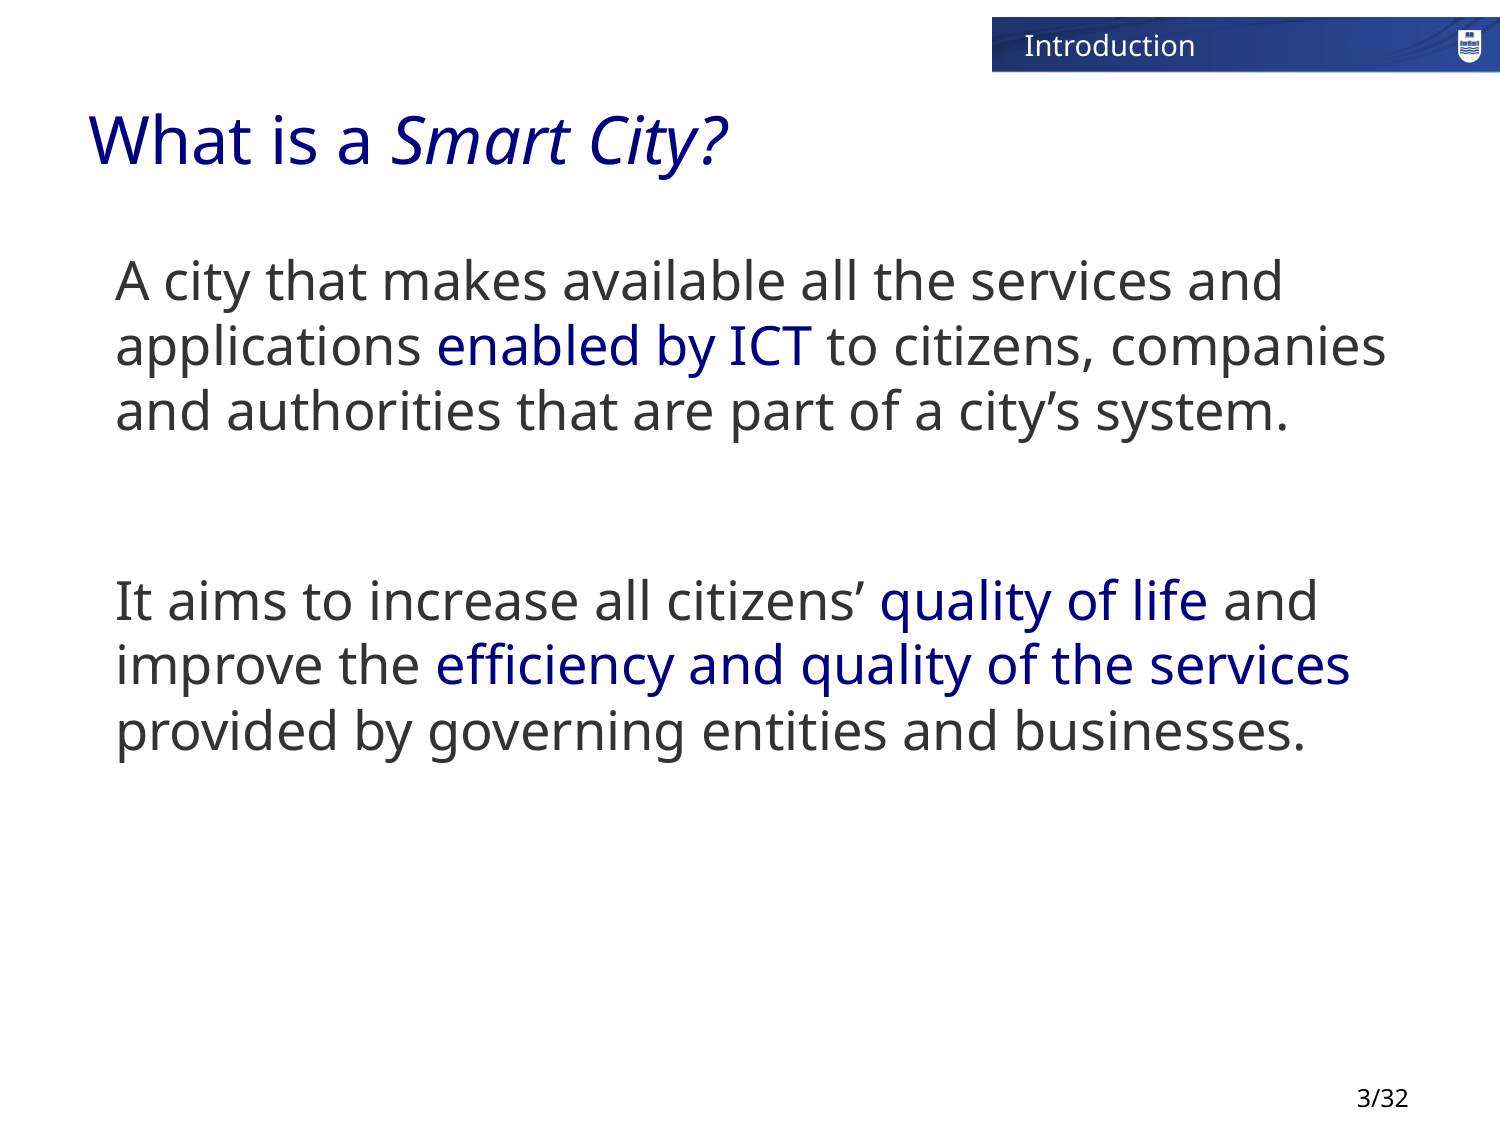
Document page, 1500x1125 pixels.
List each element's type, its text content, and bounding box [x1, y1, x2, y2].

text_box Introduction [1009, 17, 1483, 67]
picture [992, 17, 1500, 73]
list A city that makes available all the services and applications enabled by ICT to citizens, companies and authorities that are part of a city’s system. It aims to increase all citizens’ quality of life and improve the efficiency and quality of the services provided by governing entities and businesses. [100, 238, 1495, 1052]
title What is a Smart City? [2, 99, 1365, 177]
